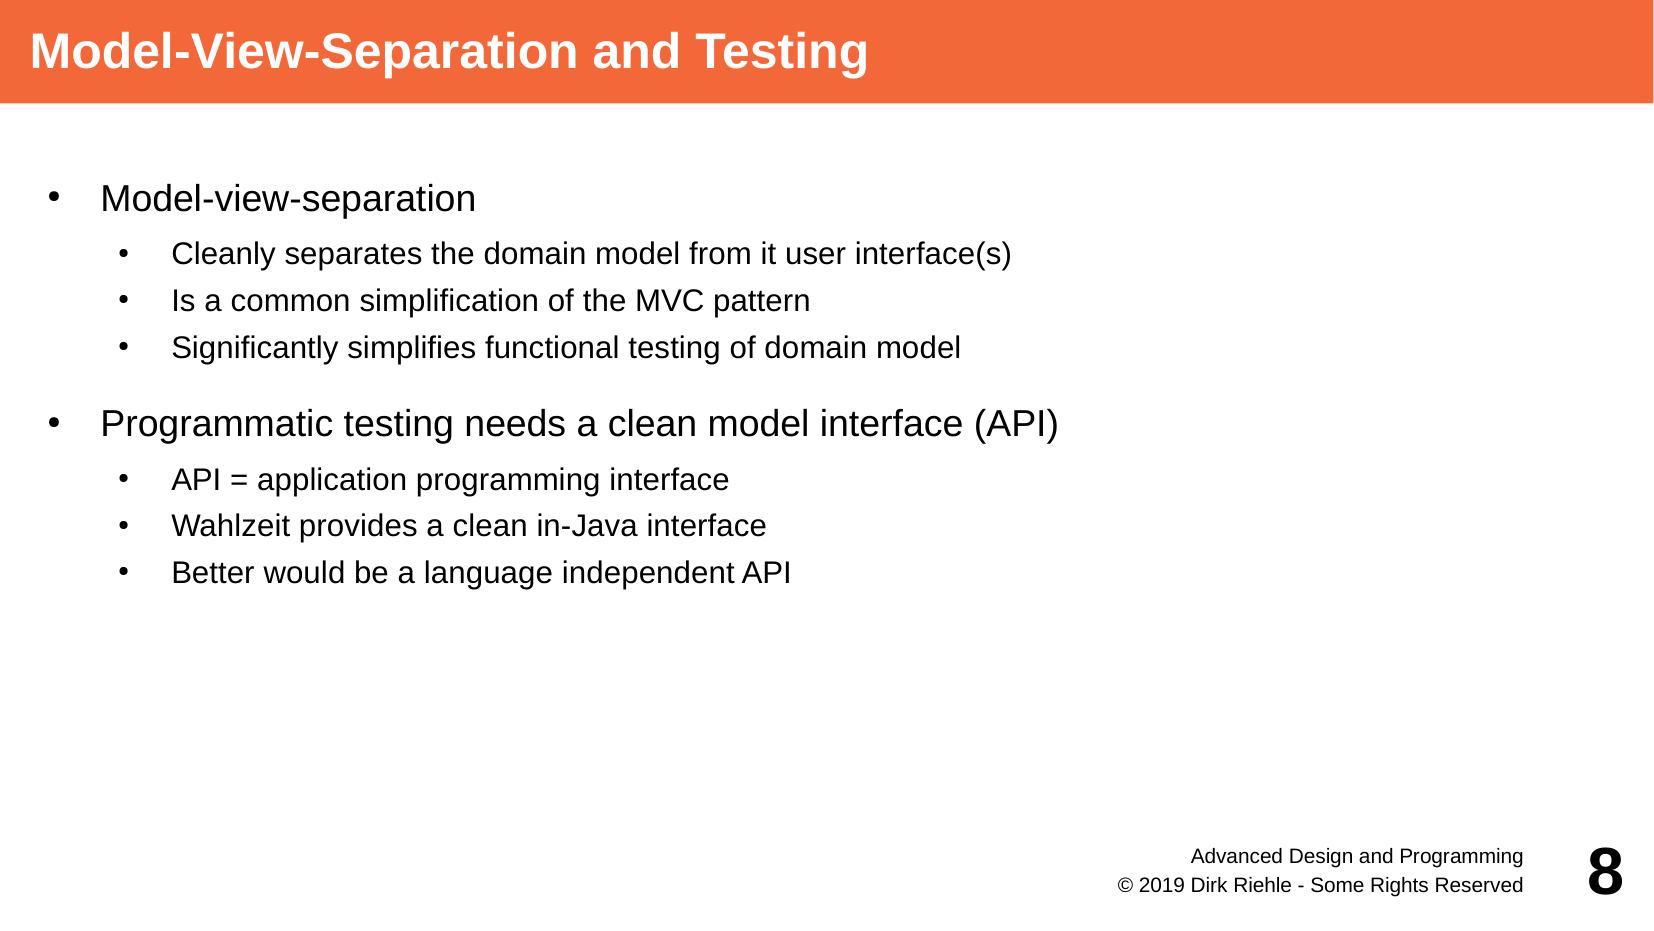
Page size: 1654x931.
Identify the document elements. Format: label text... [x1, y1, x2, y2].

list Model-view-separation Cleanly separates the domain model from it user interface(s) Is a common simplification of the MVC pattern Significantly simplifies functional testing of domain model Programmatic testing needs a clean model interface (API) API = application programming interface Wahlzeit provides a clean in-Java interface Better would be a language independent API [29, 177, 1625, 931]
title Model-View-Separation and Testing [0, 0, 1654, 104]
